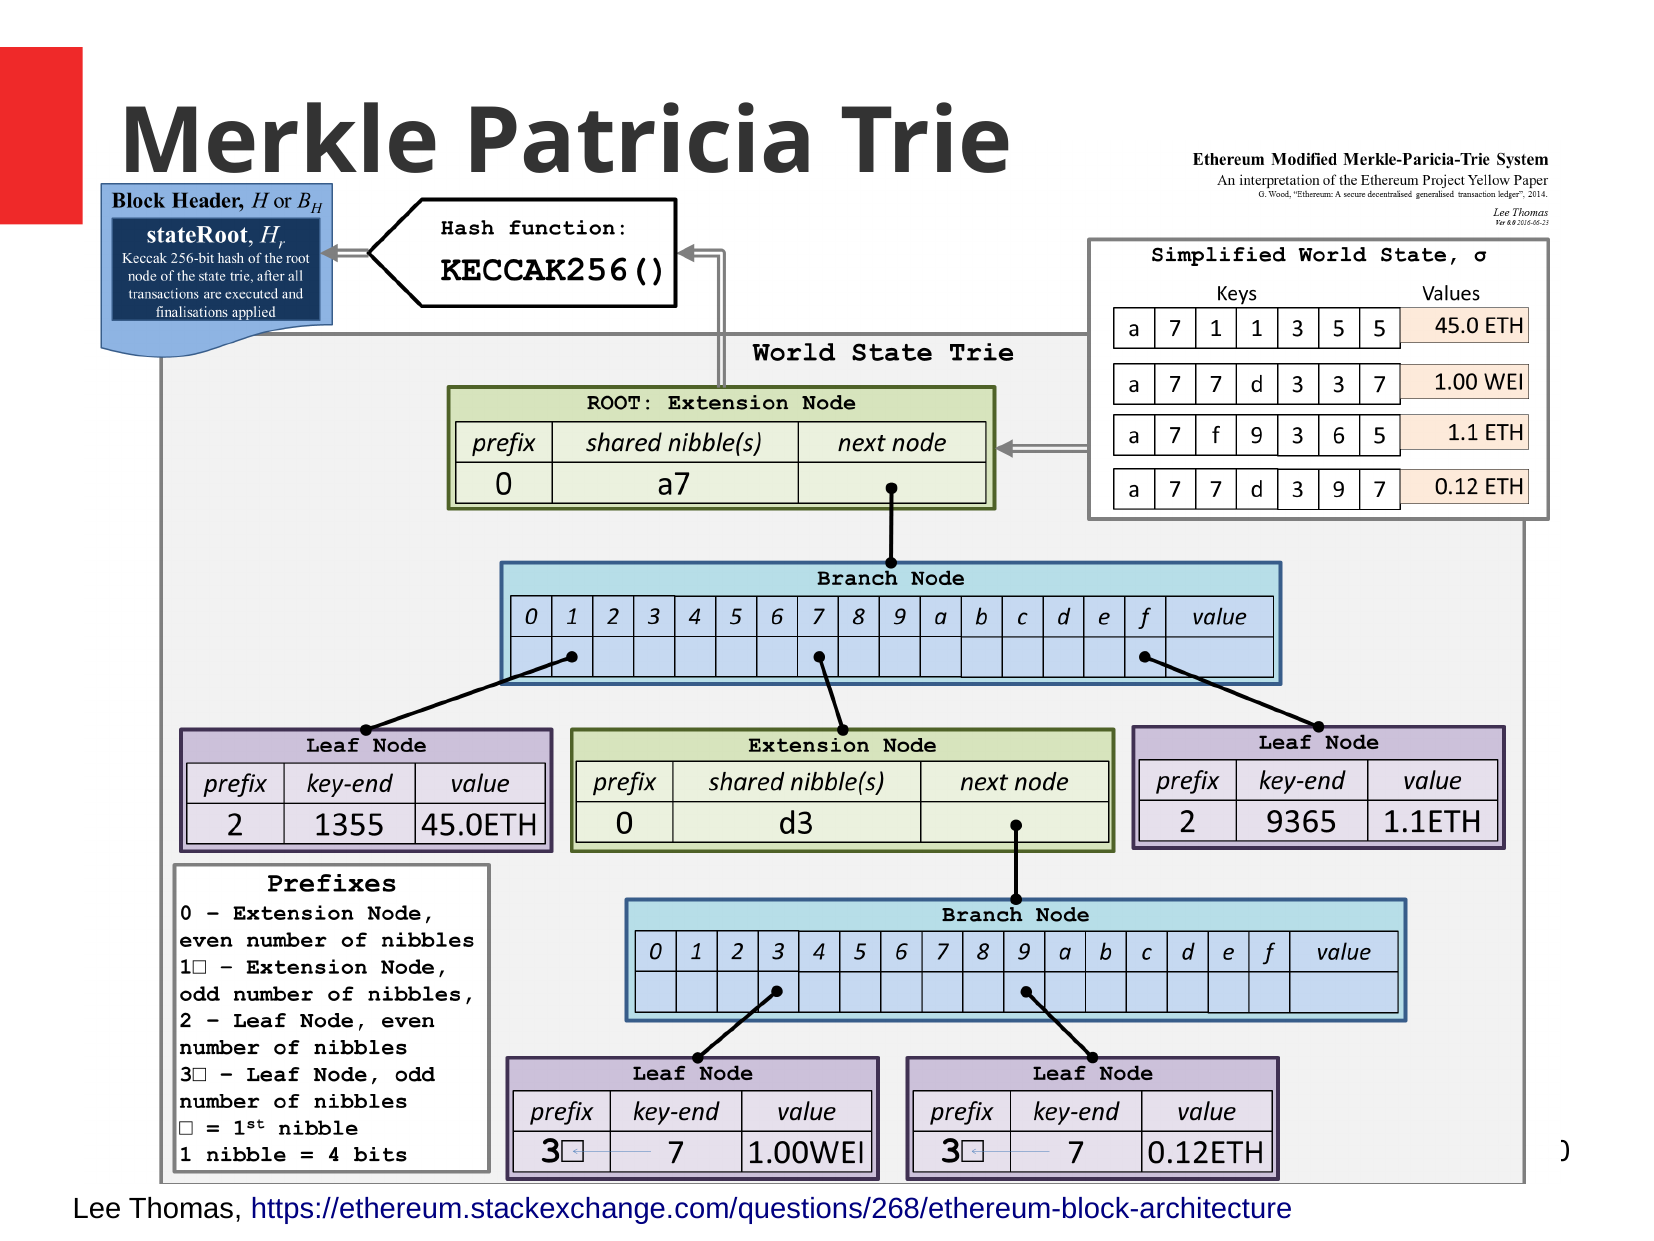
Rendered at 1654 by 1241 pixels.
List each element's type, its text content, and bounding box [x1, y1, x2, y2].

picture [84, 140, 1561, 1184]
text_box Lee Thomas, https://ethereum.stackexchange.com/questions/268/ethereum-block-architecture [0, 1178, 1366, 1239]
title Merkle Patricia Trie [118, 33, 1571, 241]
